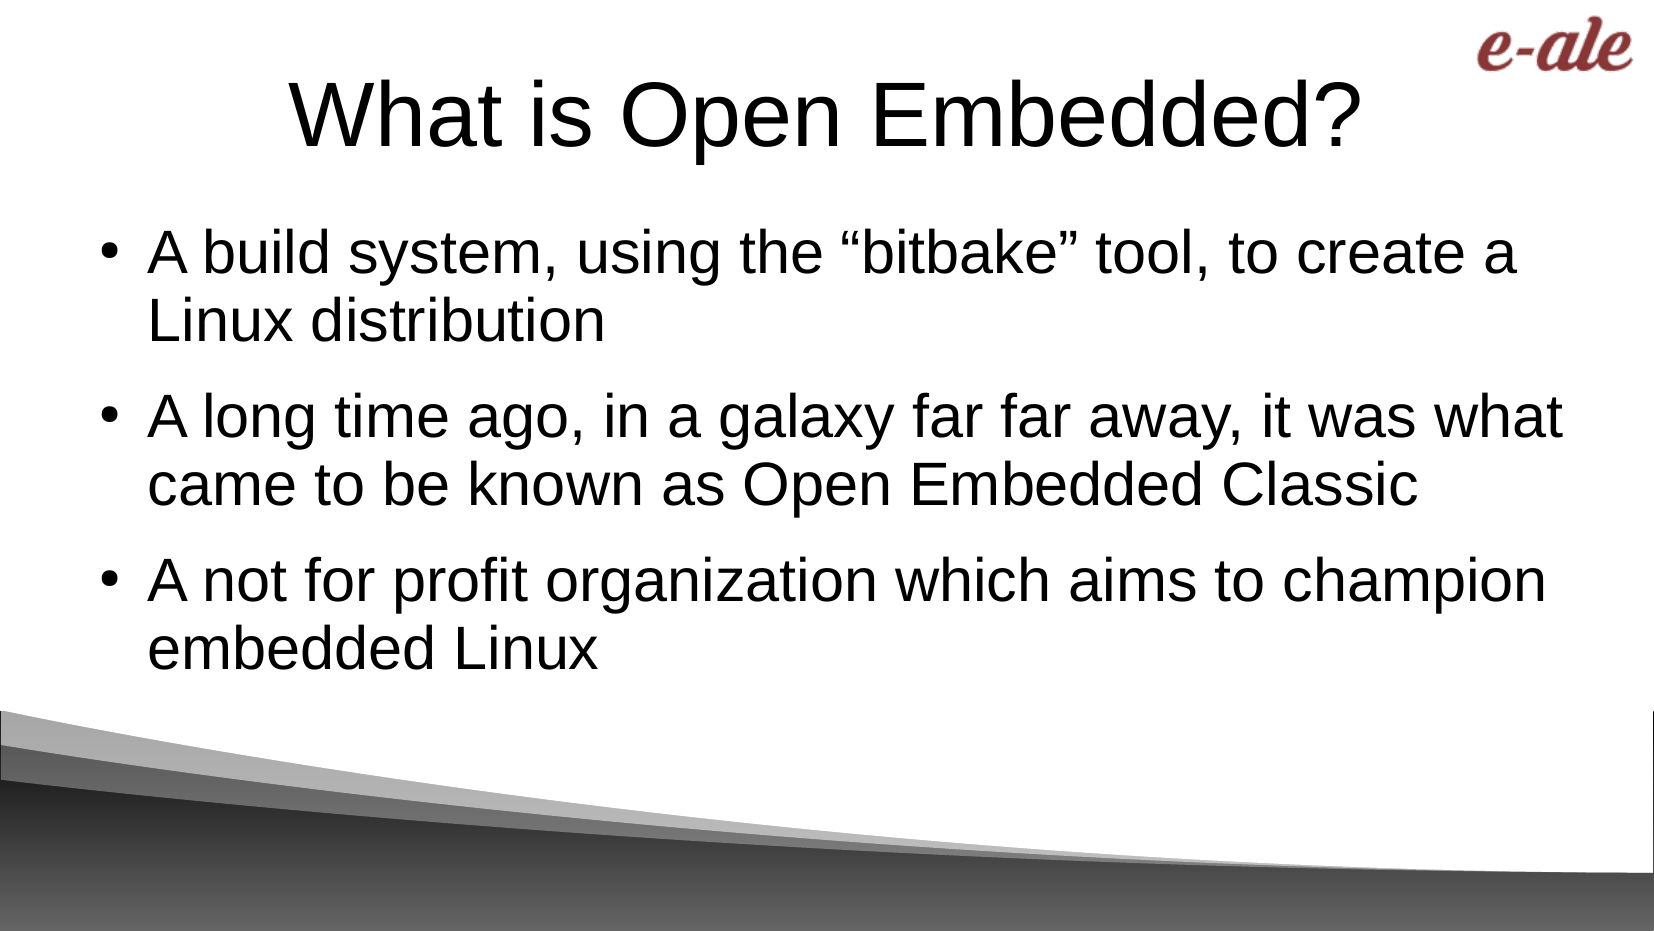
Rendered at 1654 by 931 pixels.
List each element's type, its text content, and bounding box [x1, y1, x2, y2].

title What is Open Embedded? [82, 37, 1571, 193]
picture [1475, 15, 1636, 74]
list A build system, using the “bitbake” tool, to create a Linux distribution A long time ago, in a galaxy far far away, it was what came to be known as Open Embedded Classic A not for profit organization which aims to champion embedded Linux [82, 217, 1571, 757]
